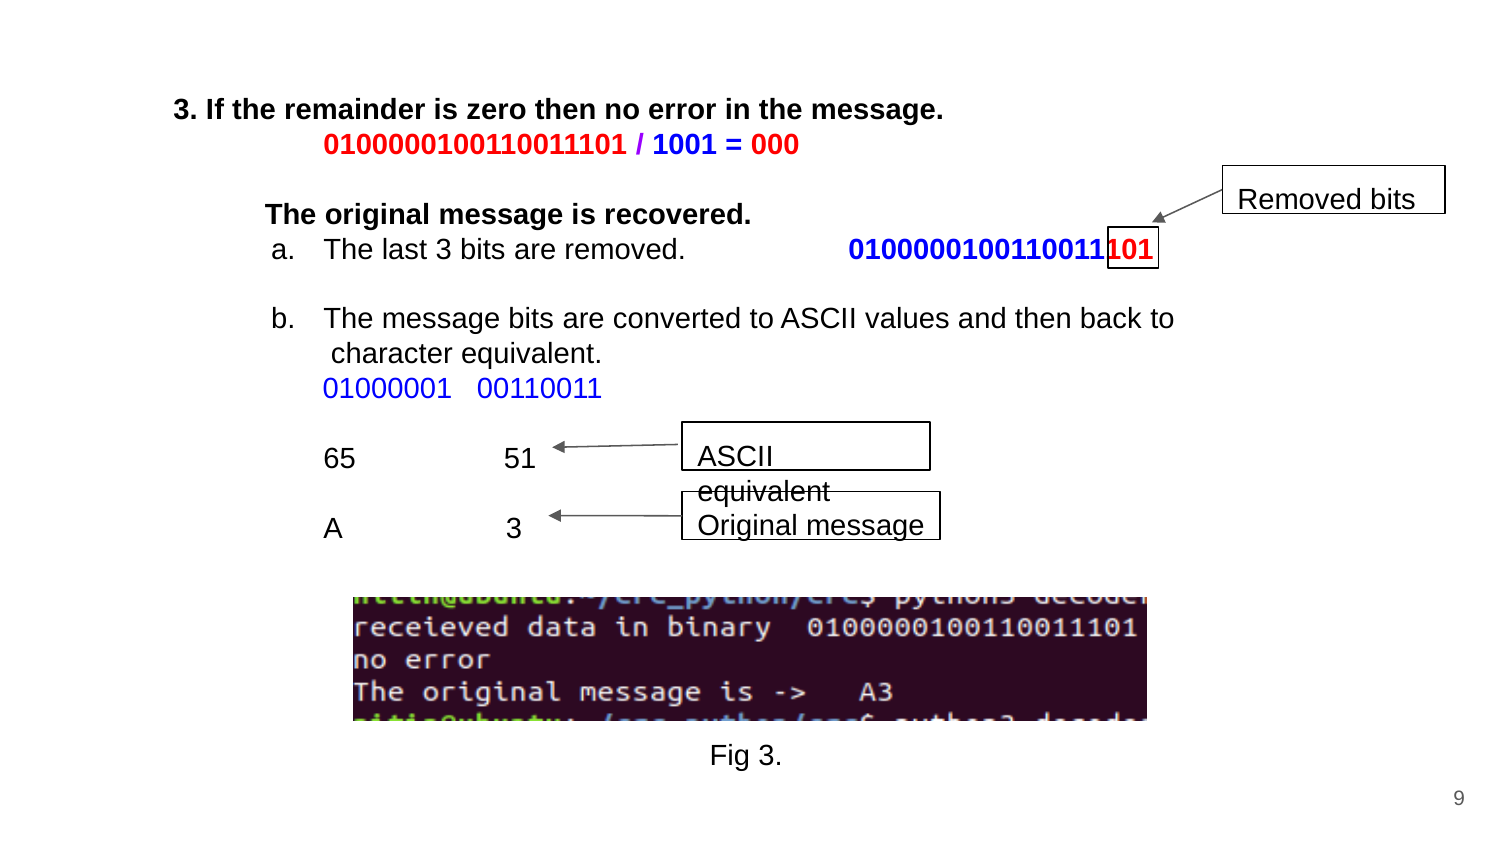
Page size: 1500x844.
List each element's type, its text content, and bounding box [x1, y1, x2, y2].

picture [353, 597, 1147, 721]
text_box ASCII equivalent [682, 421, 931, 470]
text_box 3. If the remainder is zero then no error in the message. 0100000100110011101 / 1001 = 000 The original message is recovered. The last 3 bits are removed. 0100000100110011101 The message bits are converted to ASCII values and then back to character equivalent. 01000001 00110011 65 51 A 3 [158, 75, 1381, 695]
slide_number <number> [1389, 764, 1480, 830]
text_box Original message [682, 491, 941, 540]
text_box Removed bits [1222, 165, 1446, 214]
text_box Fig 3. [694, 721, 806, 786]
